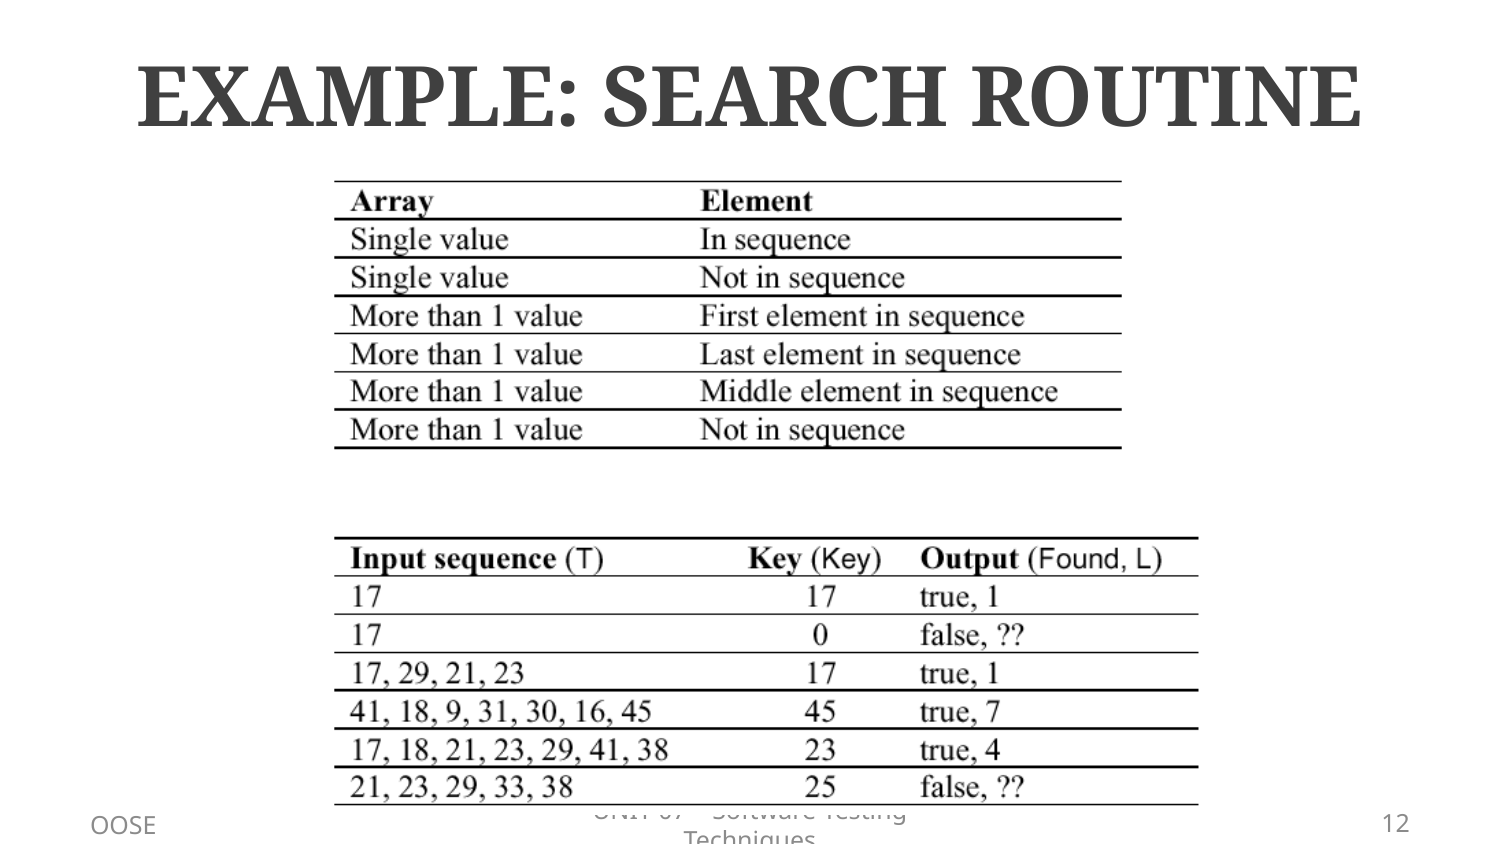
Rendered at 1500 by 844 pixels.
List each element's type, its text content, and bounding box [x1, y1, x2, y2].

title EXAMPLE: SEARCH ROUTINE [75, 23, 1425, 164]
picture [318, 170, 1211, 815]
